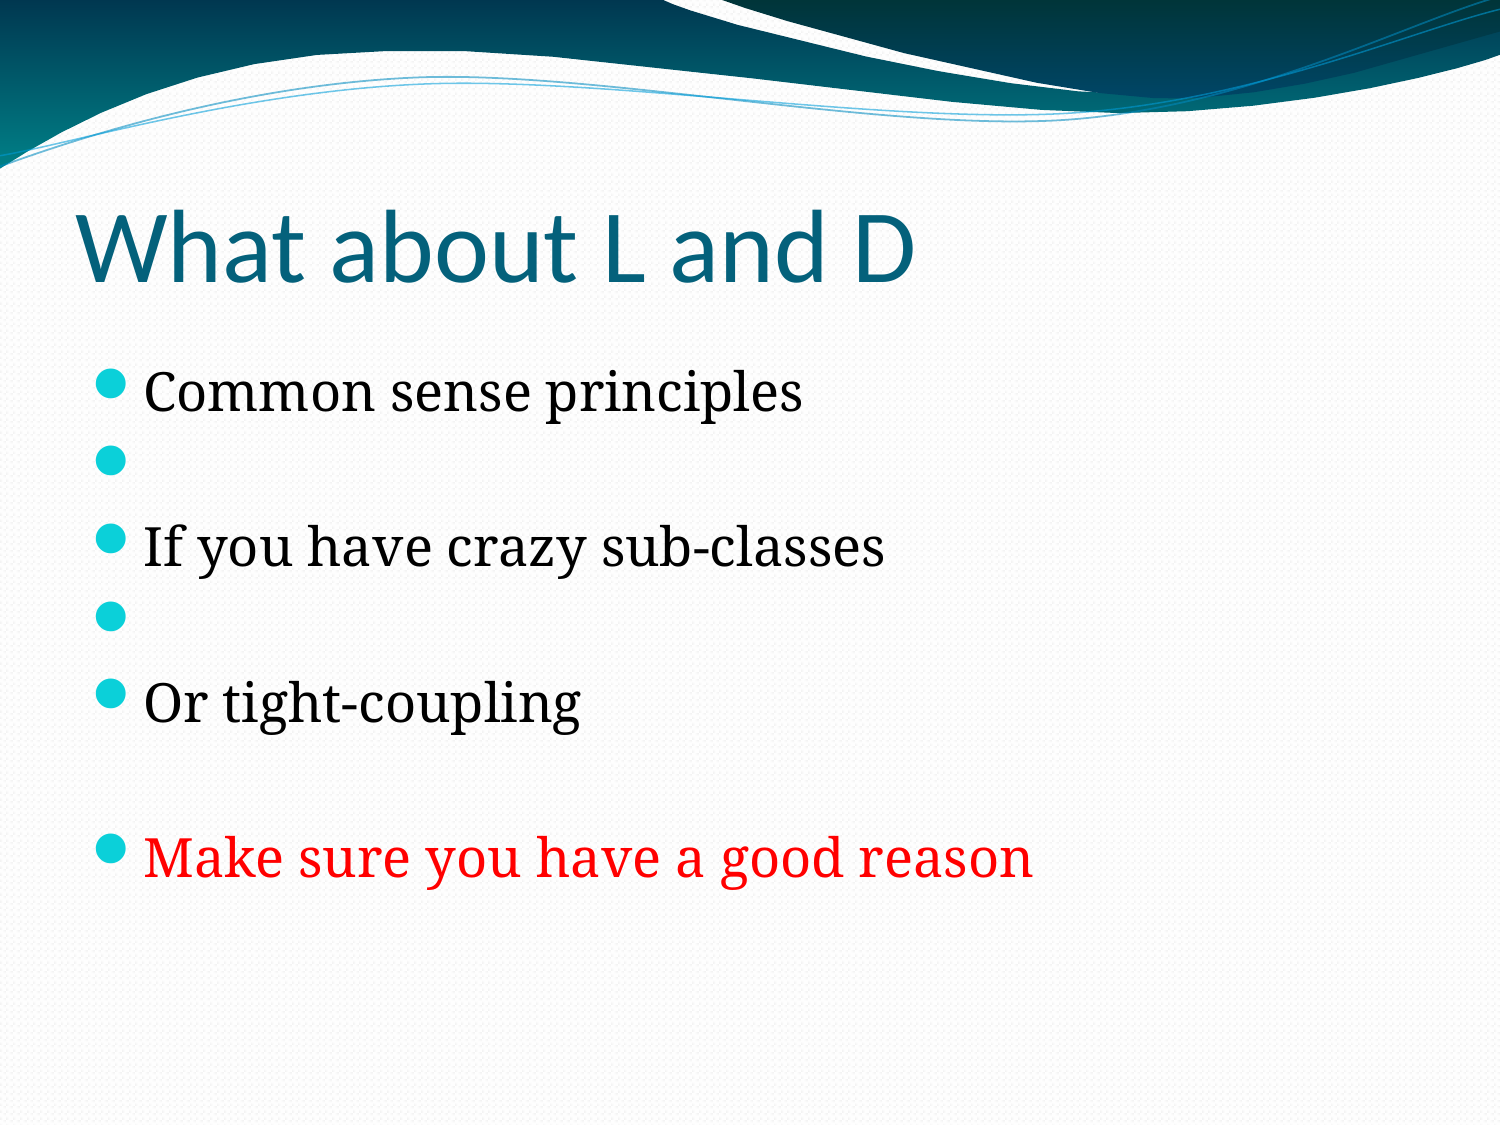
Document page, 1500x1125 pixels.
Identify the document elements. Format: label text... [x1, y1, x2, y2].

title What about L and D [75, 115, 1426, 304]
list Common sense principles If you have crazy sub-classes Or tight-coupling Make sure you have a good reason [76, 349, 1427, 1070]
